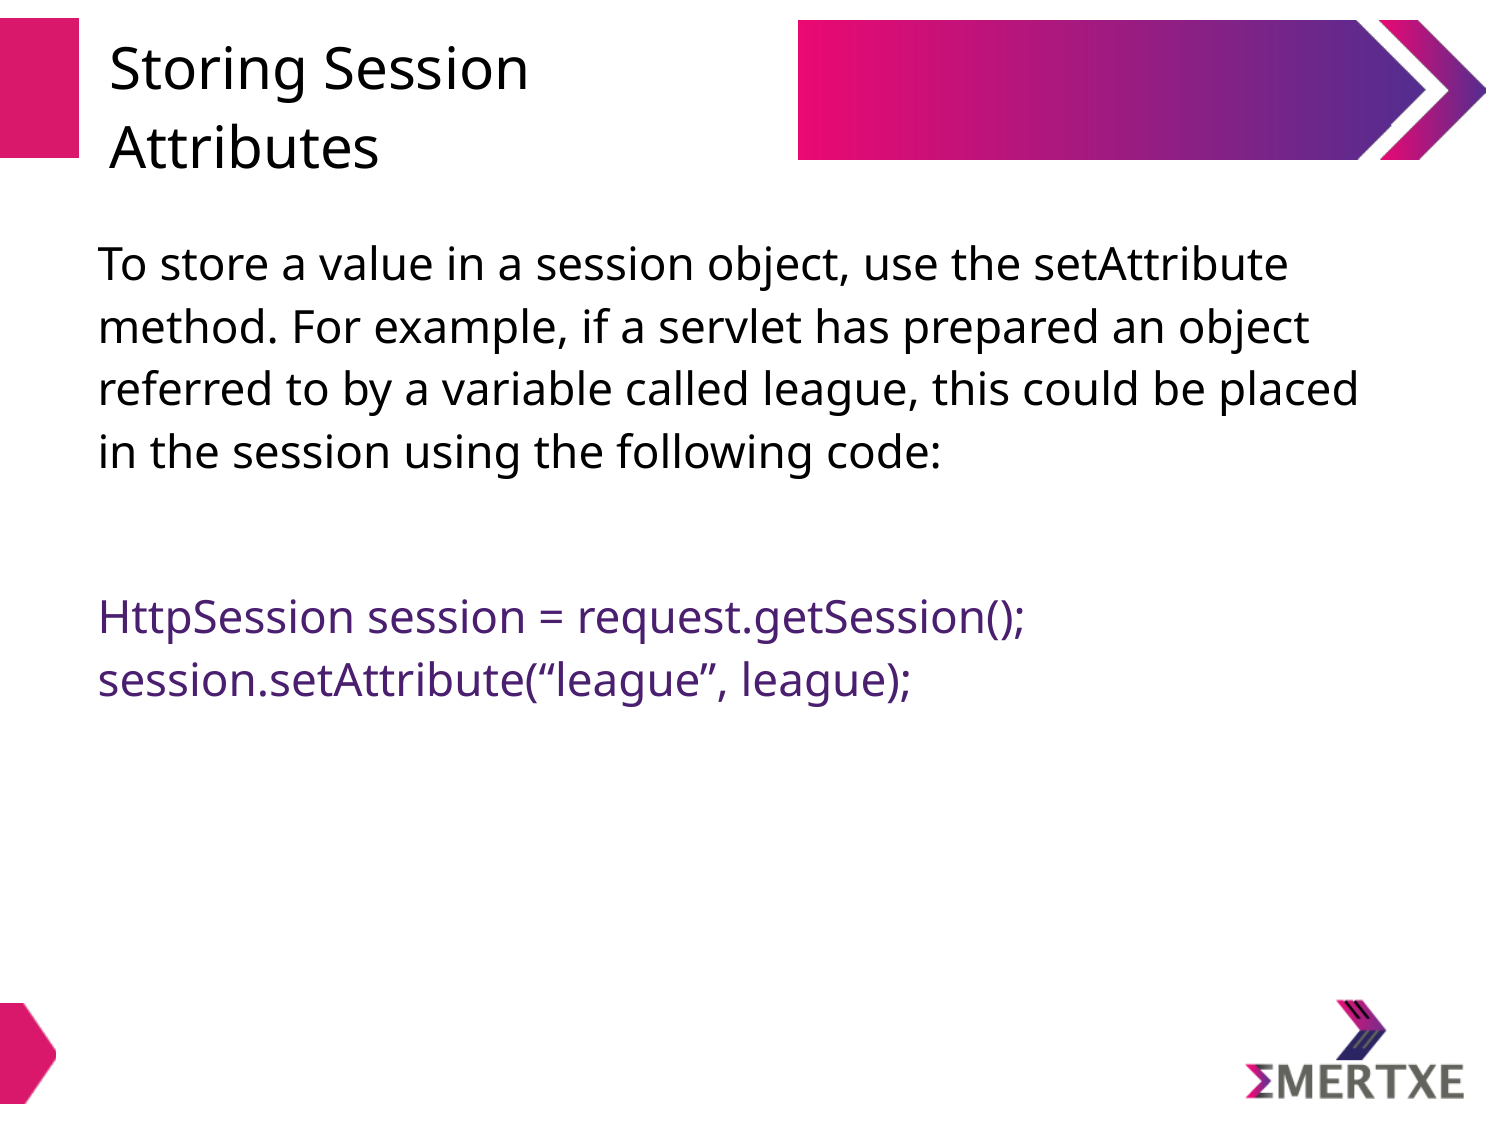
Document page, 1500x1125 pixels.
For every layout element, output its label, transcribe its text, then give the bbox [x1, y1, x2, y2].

picture [798, 20, 1486, 160]
text_box Storing Session Attributes [94, 20, 745, 171]
text_box To store a value in a session object, use the setAttribute method. For example, if a servlet has prepared an object referred to by a variable called league, this could be placed in the session using the following code: HttpSession session = request.getSession(); session.setAttribute(“league”, league); [82, 224, 1382, 717]
picture [1245, 996, 1465, 1099]
